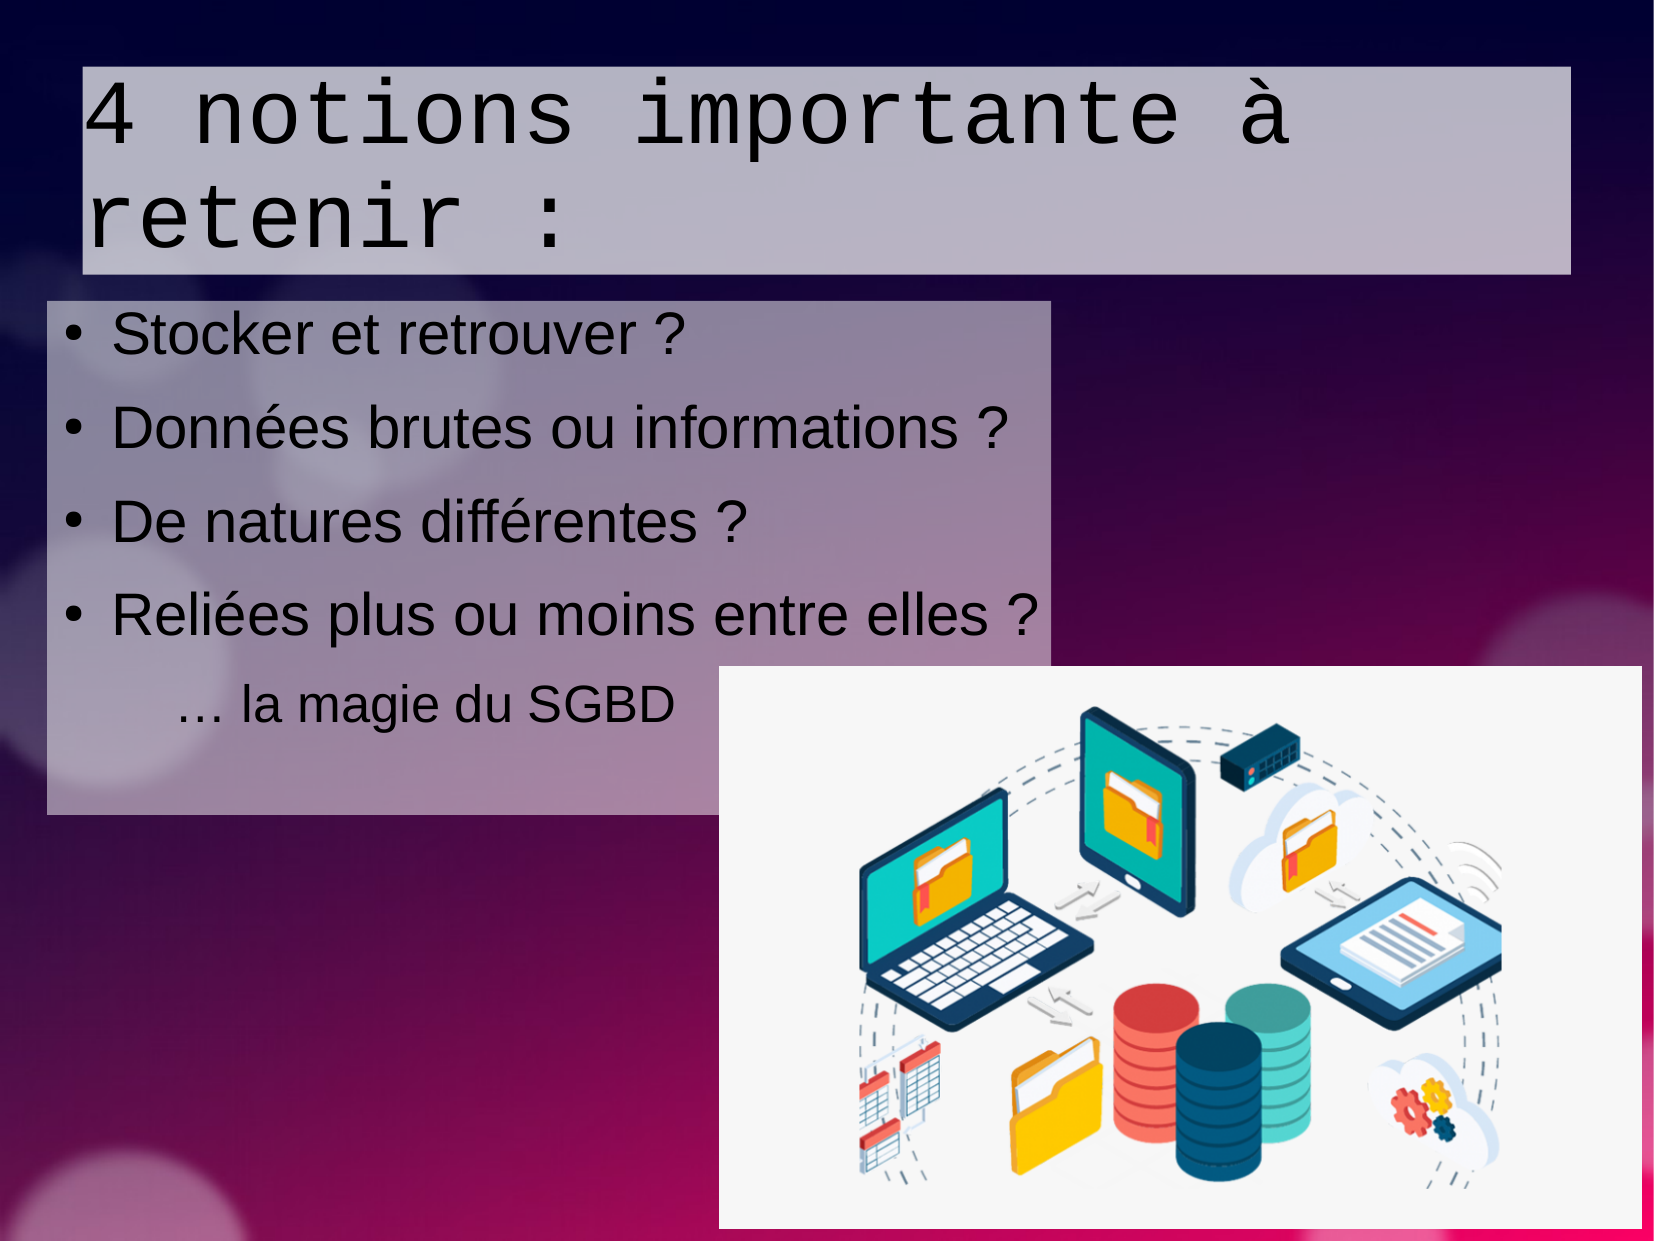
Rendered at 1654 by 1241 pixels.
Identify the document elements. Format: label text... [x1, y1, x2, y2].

list Stocker et retrouver ? Données brutes ou informations ? De natures différentes ? Reliées plus ou moins entre elles ? … la magie du SGBD [47, 300, 1052, 815]
title 4 notions importante à retenir : [82, 67, 1571, 275]
picture [0, 0, 1654, 1241]
